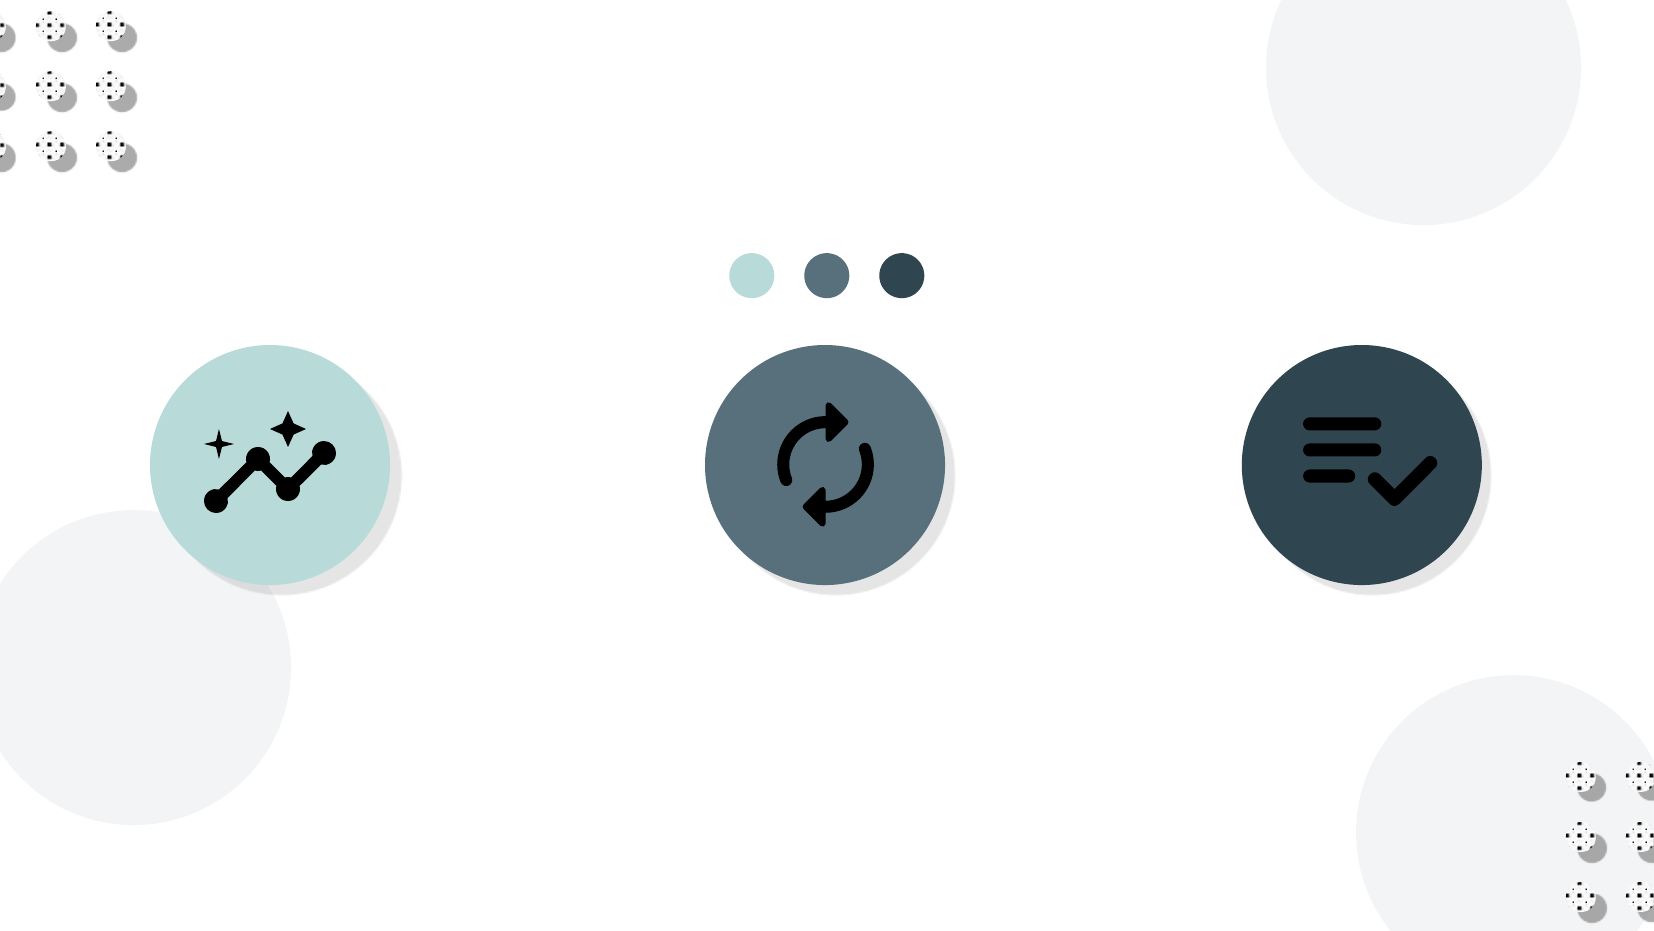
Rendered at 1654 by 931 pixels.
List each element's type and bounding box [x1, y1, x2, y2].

picture [1625, 881, 1654, 912]
picture [35, 71, 66, 102]
picture [1625, 761, 1654, 792]
text_box [729, 253, 775, 299]
picture [195, 390, 346, 541]
text_box [1241, 345, 1482, 586]
picture [35, 131, 67, 162]
picture [0, 134, 7, 159]
picture [1286, 375, 1450, 538]
picture [95, 131, 127, 162]
text_box [879, 253, 925, 299]
picture [0, 74, 6, 99]
text_box [150, 345, 391, 586]
picture [0, 14, 6, 39]
picture [750, 388, 902, 541]
picture [1565, 761, 1596, 793]
picture [1625, 821, 1654, 853]
picture [95, 11, 126, 42]
picture [1565, 821, 1596, 853]
picture [1565, 882, 1596, 913]
picture [95, 71, 126, 102]
picture [35, 11, 66, 42]
text_box [804, 253, 850, 299]
text_box [705, 345, 946, 586]
